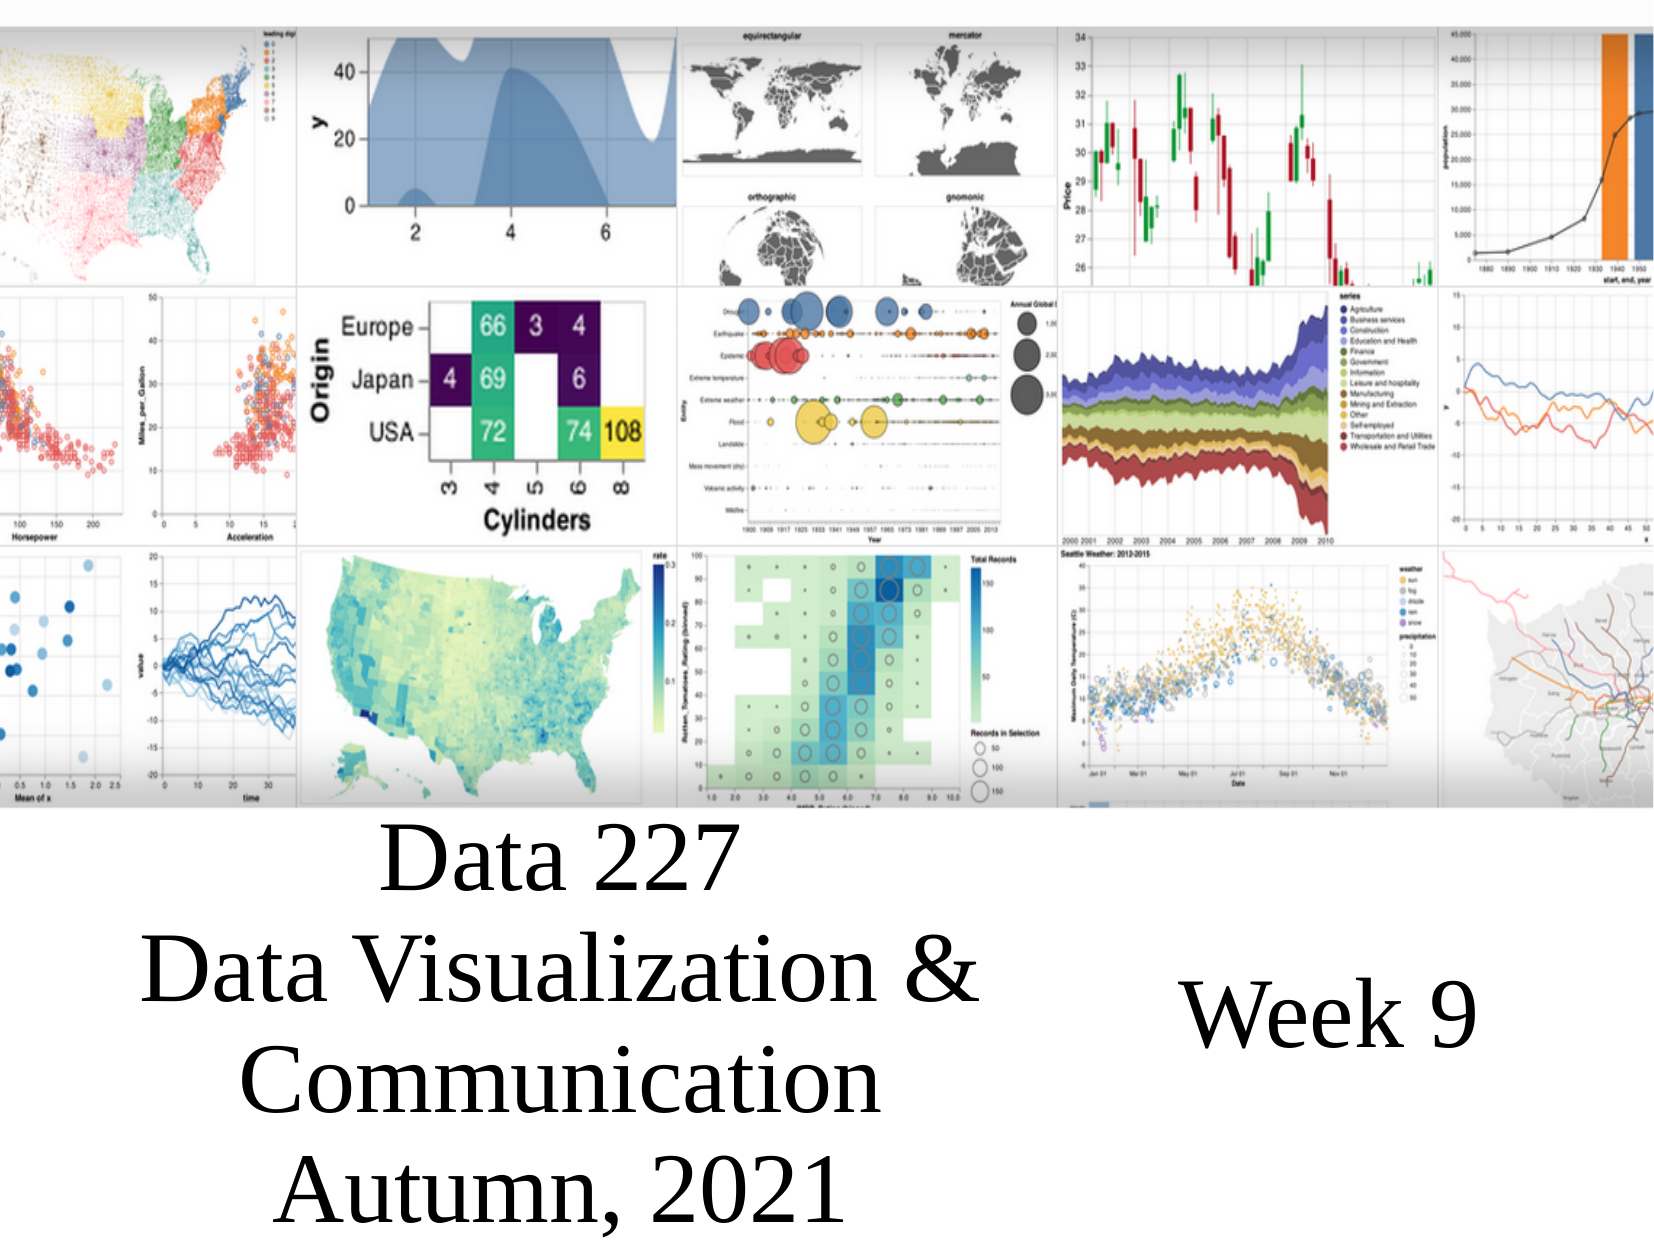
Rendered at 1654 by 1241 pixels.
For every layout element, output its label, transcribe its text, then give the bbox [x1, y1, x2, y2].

picture [0, 0, 1654, 576]
text_box Week 9 [585, 567, 1654, 1241]
text_box Data 227 Data Visualization & Communication Autumn, 2021 [0, 576, 585, 1241]
